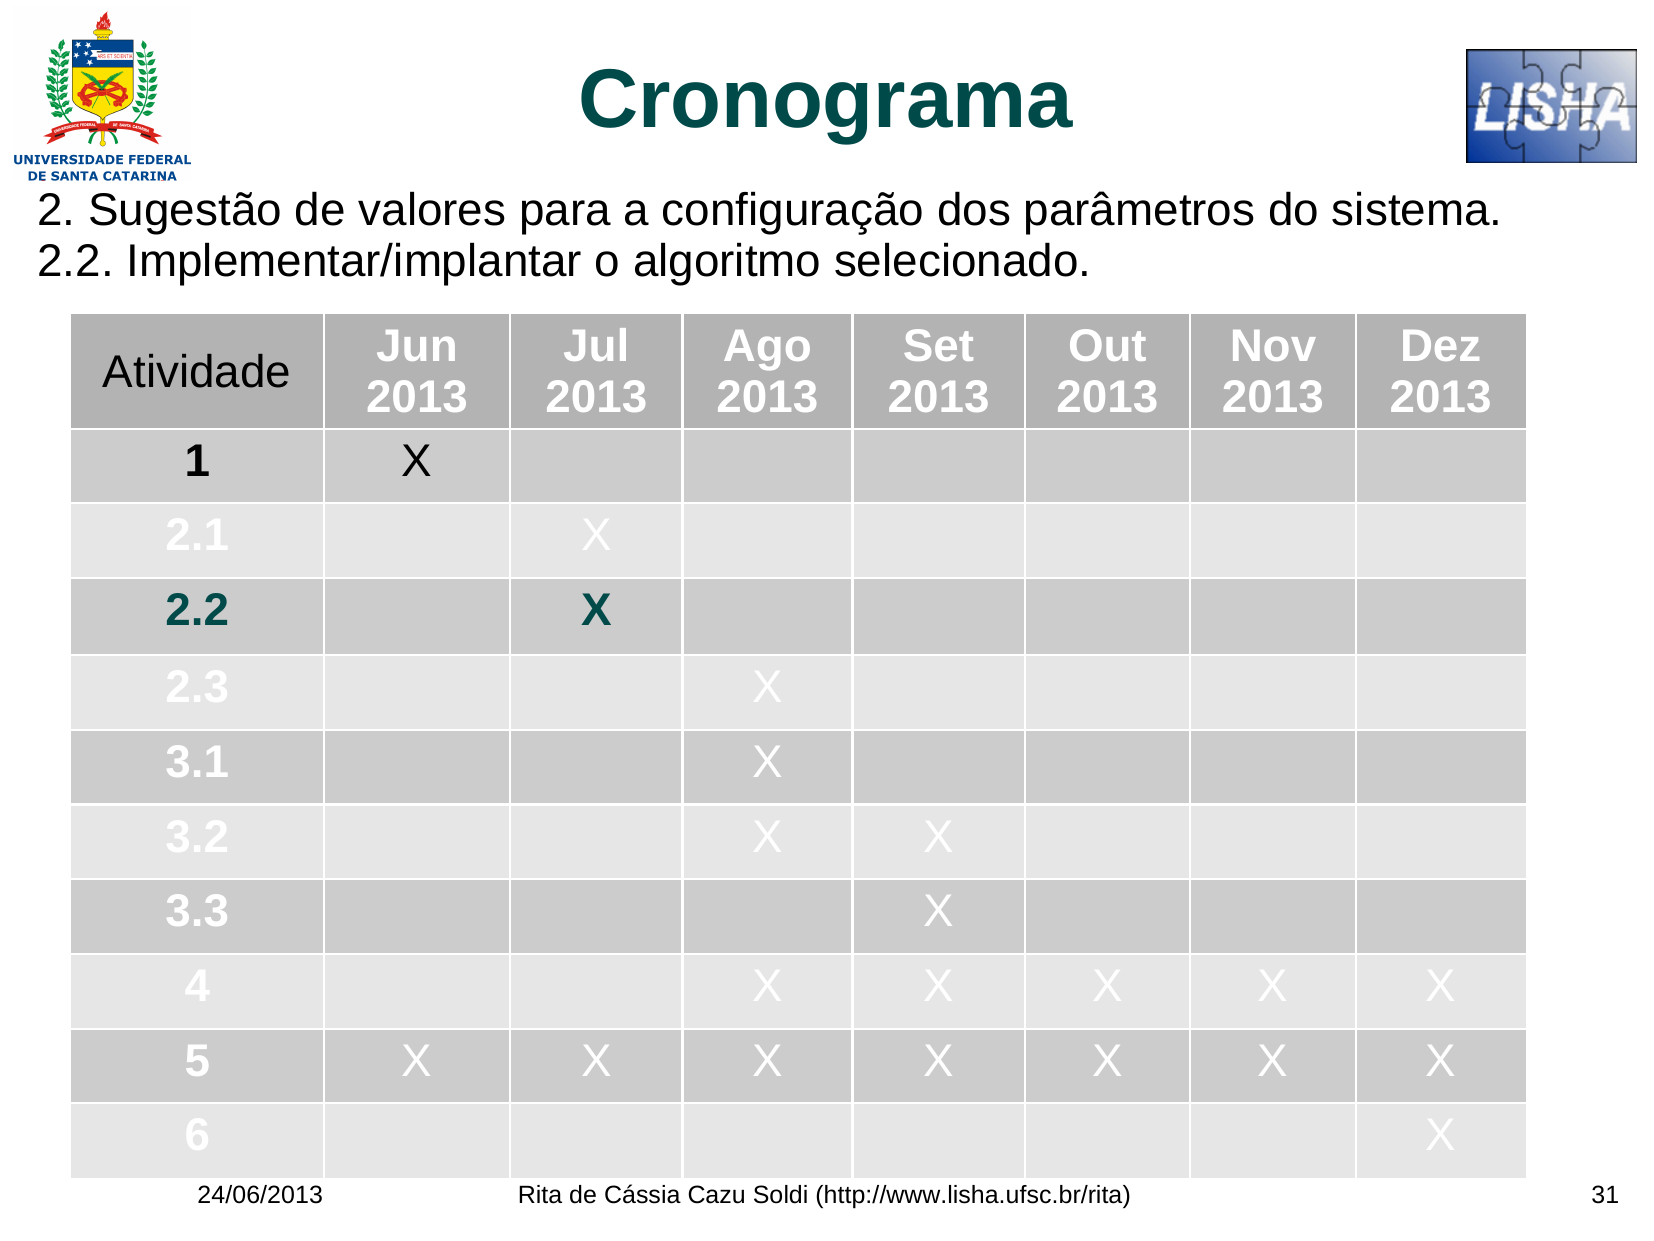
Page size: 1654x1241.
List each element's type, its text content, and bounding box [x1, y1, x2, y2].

table_cell X [684, 955, 851, 1028]
table_cell X [325, 430, 509, 502]
table_cell [325, 1104, 509, 1178]
table_cell X [684, 656, 851, 729]
table_cell [325, 880, 509, 953]
table_cell [1191, 880, 1355, 953]
table_cell [1191, 656, 1355, 729]
table_cell [854, 504, 1024, 577]
table_cell X [684, 806, 851, 878]
table_cell X [511, 579, 681, 654]
table_cell [511, 880, 681, 953]
table_header Dez 2013 [1357, 314, 1526, 428]
table_cell [1026, 731, 1189, 803]
table_cell [325, 656, 509, 729]
table_cell 2.1 [71, 504, 323, 577]
table_cell X [1357, 1030, 1526, 1102]
table_cell [511, 1104, 681, 1178]
table_cell [1357, 731, 1526, 803]
table_cell [684, 579, 851, 654]
table_cell 3.2 [71, 806, 323, 878]
table_cell X [854, 1030, 1024, 1102]
table_cell [1357, 656, 1526, 729]
table_cell 1 [71, 430, 323, 502]
table_cell [1357, 880, 1526, 953]
table_cell [1357, 806, 1526, 878]
table_cell [854, 1104, 1024, 1178]
table_cell X [684, 1030, 851, 1102]
picture [1466, 49, 1637, 163]
table_cell 2.3 [71, 656, 323, 729]
table_cell 3.3 [71, 880, 323, 953]
table_cell [1357, 430, 1526, 502]
table_header Out 2013 [1026, 314, 1189, 428]
table_cell [854, 731, 1024, 803]
table_header Nov 2013 [1191, 314, 1355, 428]
table_cell 2.2 [71, 579, 323, 654]
table_header Jul 2013 [511, 314, 681, 428]
table_cell X [1357, 1104, 1526, 1178]
table_cell 4 [71, 955, 323, 1028]
table_cell X [1026, 1030, 1189, 1102]
table_cell [325, 579, 509, 654]
table_cell [1191, 1104, 1355, 1178]
table_cell [1191, 806, 1355, 878]
table_cell [1026, 430, 1189, 502]
title Cronograma [190, 27, 1461, 183]
table_cell X [511, 504, 681, 577]
table_cell [684, 430, 851, 502]
table_cell [1357, 579, 1526, 654]
table_cell [854, 430, 1024, 502]
table_cell [1191, 504, 1355, 577]
table_cell X [854, 880, 1024, 953]
table_cell [1026, 656, 1189, 729]
table_cell [1191, 731, 1355, 803]
table_cell [1191, 430, 1355, 502]
table_cell 3.1 [71, 731, 323, 803]
table_header Atividade [71, 314, 323, 428]
table_cell X [1026, 955, 1189, 1028]
table_cell [854, 579, 1024, 654]
table_cell [511, 955, 681, 1028]
table_header Set 2013 [854, 314, 1024, 428]
table_cell [1026, 504, 1189, 577]
table_cell X [854, 806, 1024, 878]
table_cell [511, 430, 681, 502]
table_cell [684, 1104, 851, 1178]
table_cell [325, 955, 509, 1028]
table_cell [684, 504, 851, 577]
table_cell 5 [71, 1030, 323, 1102]
table_cell X [325, 1030, 509, 1102]
table_cell X [684, 731, 851, 803]
table_cell [1026, 579, 1189, 654]
table_header Jun 2013 [325, 314, 509, 428]
table_header Ago 2013 [684, 314, 851, 428]
table_cell X [1191, 1030, 1355, 1102]
table_cell [325, 731, 509, 803]
table_cell [1357, 504, 1526, 577]
picture [13, 6, 191, 181]
table_cell 6 [71, 1104, 323, 1178]
table_cell X [511, 1030, 681, 1102]
table_cell [684, 880, 851, 953]
table_cell [1026, 806, 1189, 878]
table_cell [1026, 1104, 1189, 1178]
list 2. Sugestão de valores para a configuração dos parâmetros do sistema. 2.2. Implementar/implantar o algoritmo selecionado. [37, 183, 1613, 298]
table_cell [325, 504, 509, 577]
table_cell [1191, 579, 1355, 654]
table_cell [511, 806, 681, 878]
table_cell [1026, 880, 1189, 953]
table_cell X [854, 955, 1024, 1028]
table_cell [511, 731, 681, 803]
table_cell [511, 656, 681, 729]
table_cell X [1191, 955, 1355, 1028]
table_cell [854, 656, 1024, 729]
table_cell X [1357, 955, 1526, 1028]
table_cell [325, 806, 509, 878]
